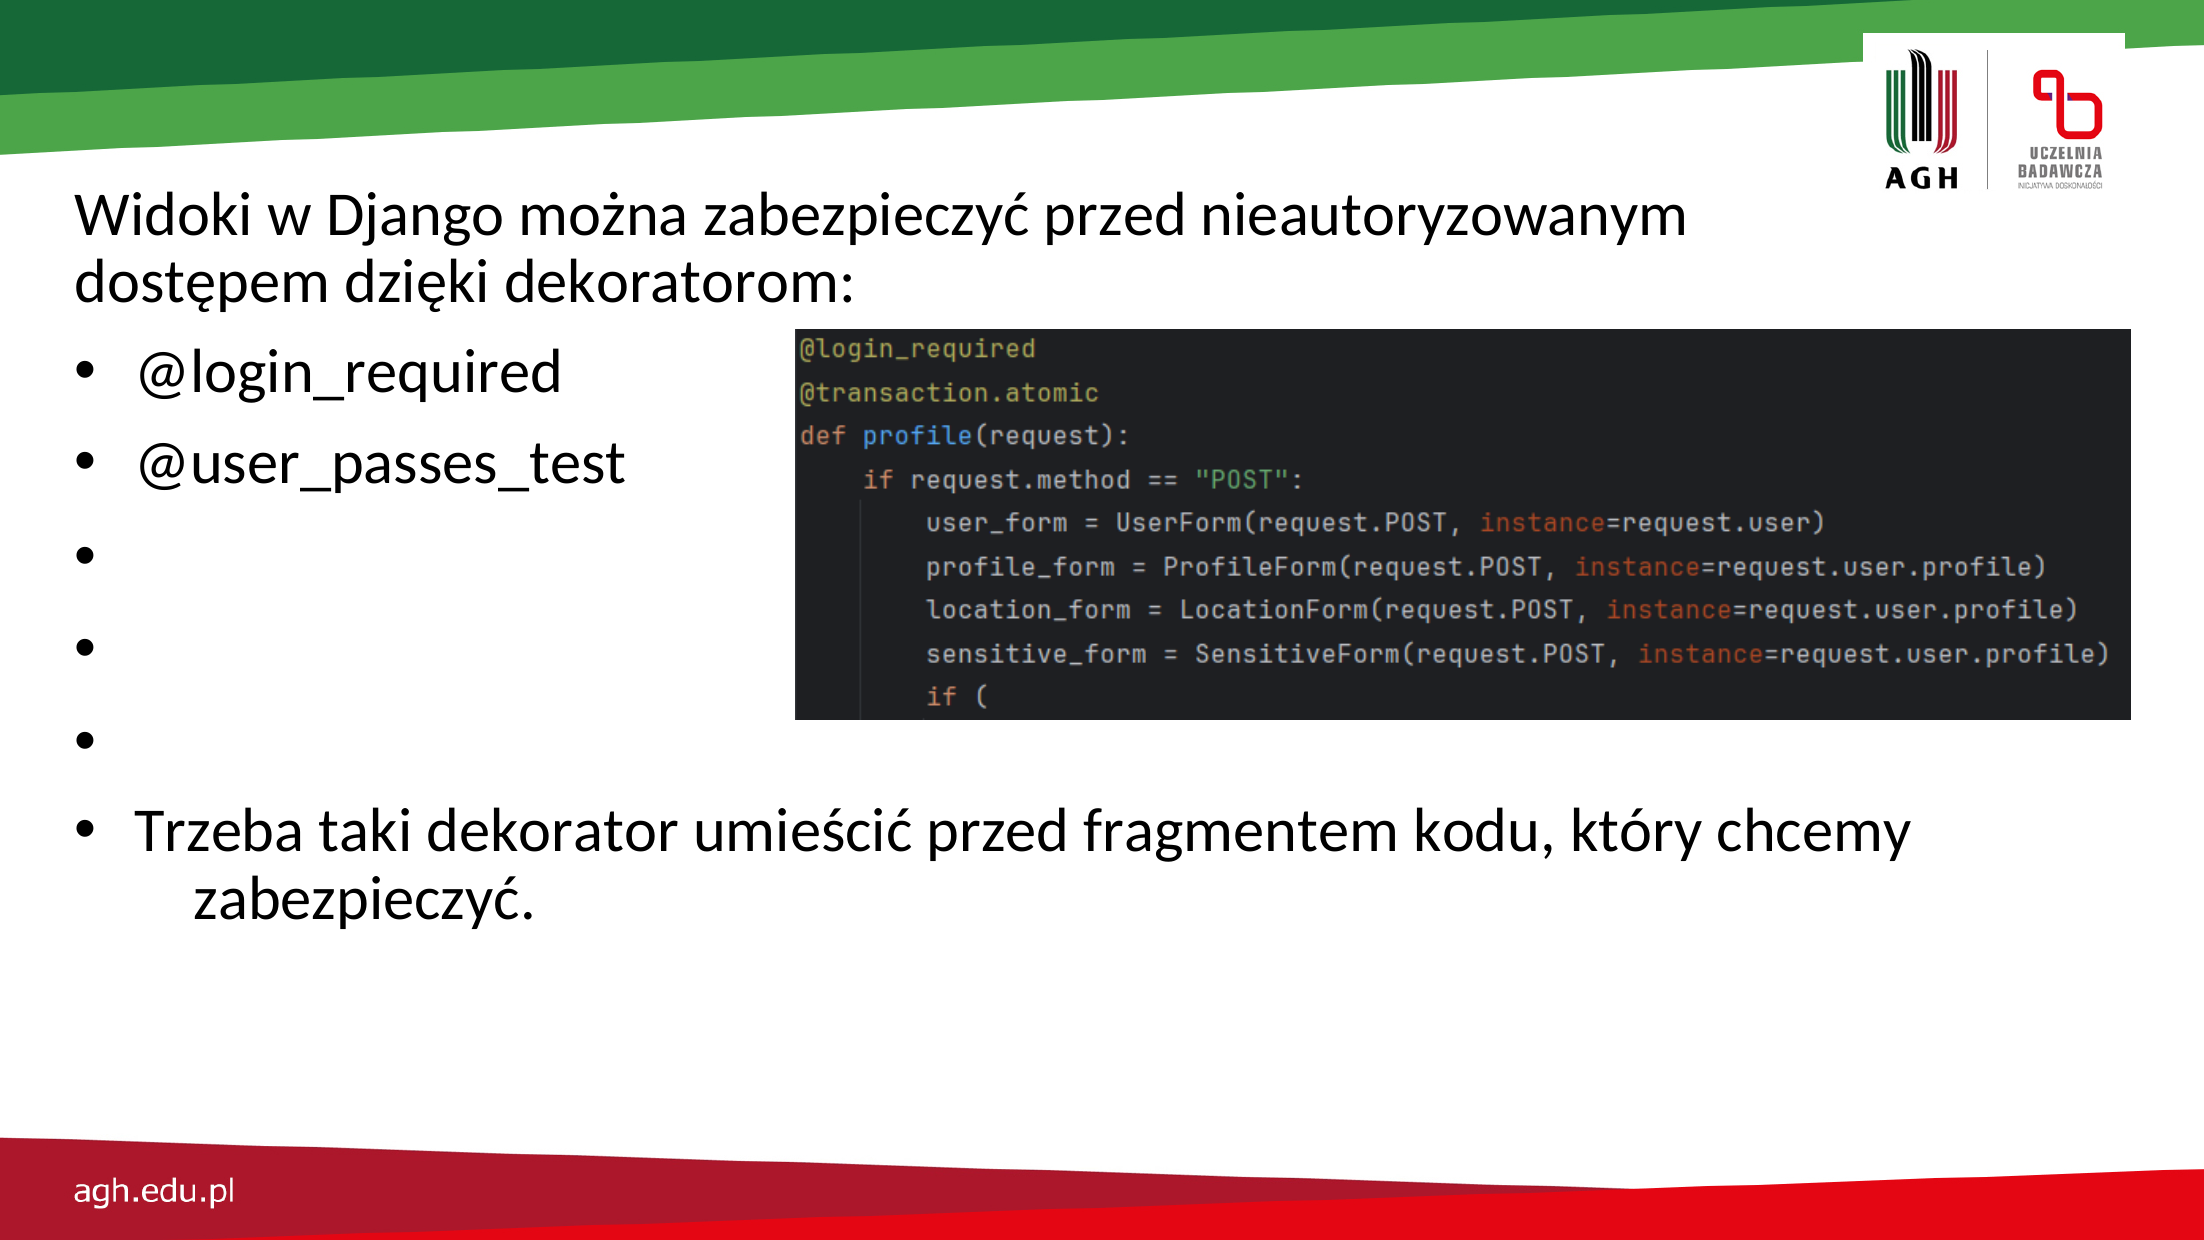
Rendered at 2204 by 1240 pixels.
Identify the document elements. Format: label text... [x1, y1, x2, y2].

picture [795, 330, 2131, 721]
list Widoki w Django można zabezpieczyć przed nieautoryzowanym dostępem dzięki dekoratorom: @login_required @user_passes_test Trzeba taki dekorator umieścić przed fragmentem kodu, który chcemy zabezpieczyć. [60, 173, 1961, 961]
